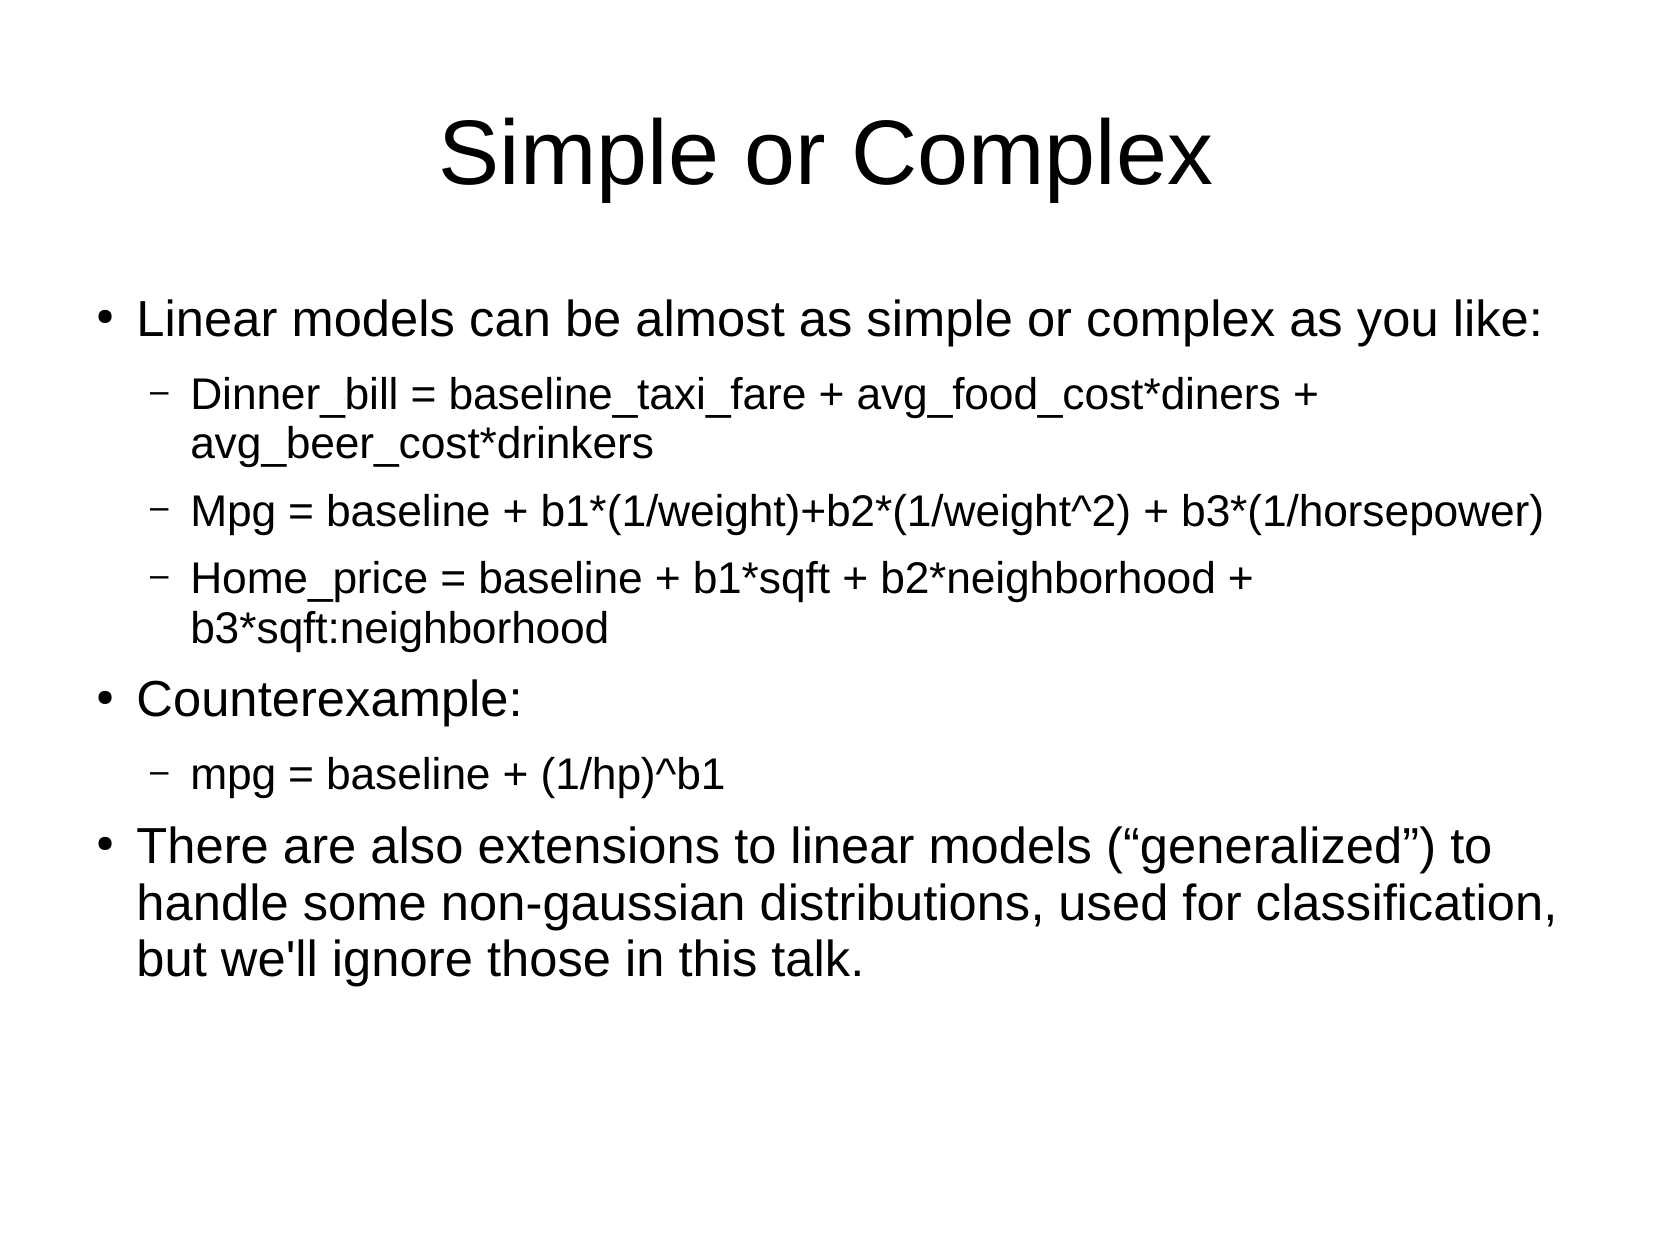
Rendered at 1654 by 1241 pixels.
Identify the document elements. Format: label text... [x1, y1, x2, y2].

list Linear models can be almost as simple or complex as you like: Dinner_bill = baseline_taxi_fare + avg_food_cost*diners + avg_beer_cost*drinkers Mpg = baseline + b1*(1/weight)+b2*(1/weight^2) + b3*(1/horsepower) Home_price = baseline + b1*sqft + b2*neighborhood + b3*sqft:neighborhood Counterexample: mpg = baseline + (1/hp)^b1 There are also extensions to linear models (“generalized”) to handle some non-gaussian distributions, used for classification, but we'll ignore those in this talk. [82, 290, 1571, 1010]
title Simple or Complex [82, 49, 1571, 257]
